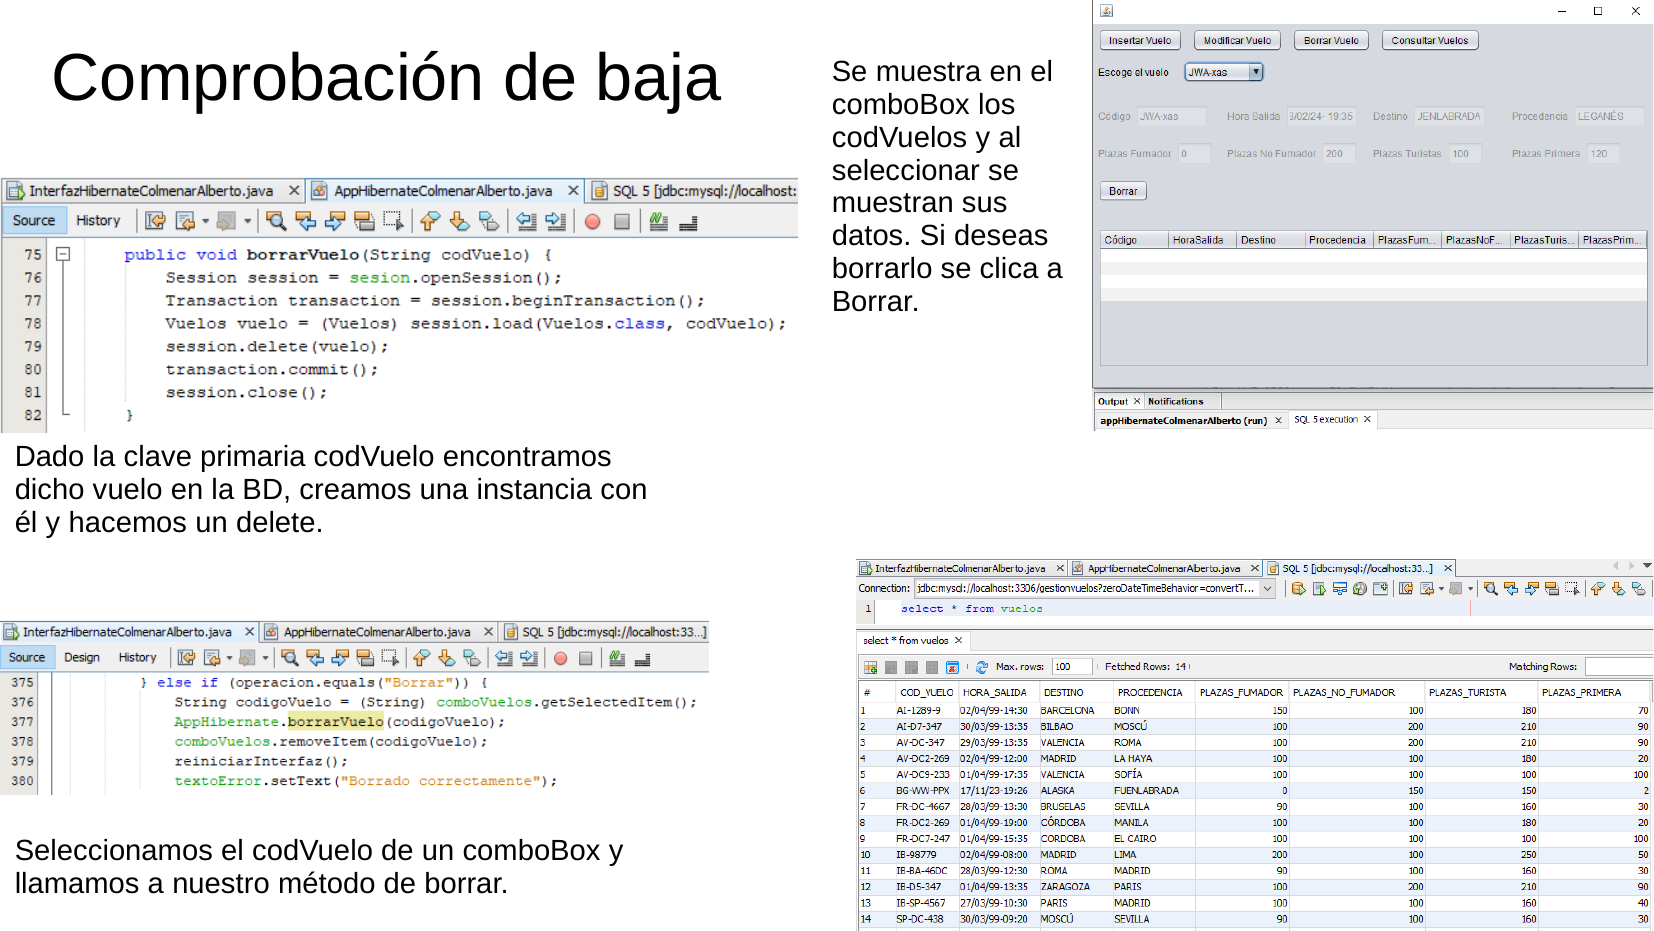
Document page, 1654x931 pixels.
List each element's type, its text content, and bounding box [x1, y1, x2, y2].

picture [0, 177, 798, 434]
title Comprobación de baja [0, 0, 774, 156]
text_box Seleccionamos el codVuelo de un comboBox y llamamos a nuestro método de borrar. [0, 826, 680, 908]
picture [0, 620, 709, 795]
text_box Se muestra en el comboBox los codVuelos y al seleccionar se muestran sus datos. Si deseas borrarlo se clica a Borrar. [817, 47, 1093, 325]
text_box Dado la clave primaria codVuelo encontramos dicho vuelo en la BD, creamos una instancia con él y hacemos un delete. [0, 433, 680, 547]
picture [1092, 0, 1654, 432]
picture [856, 559, 1654, 931]
